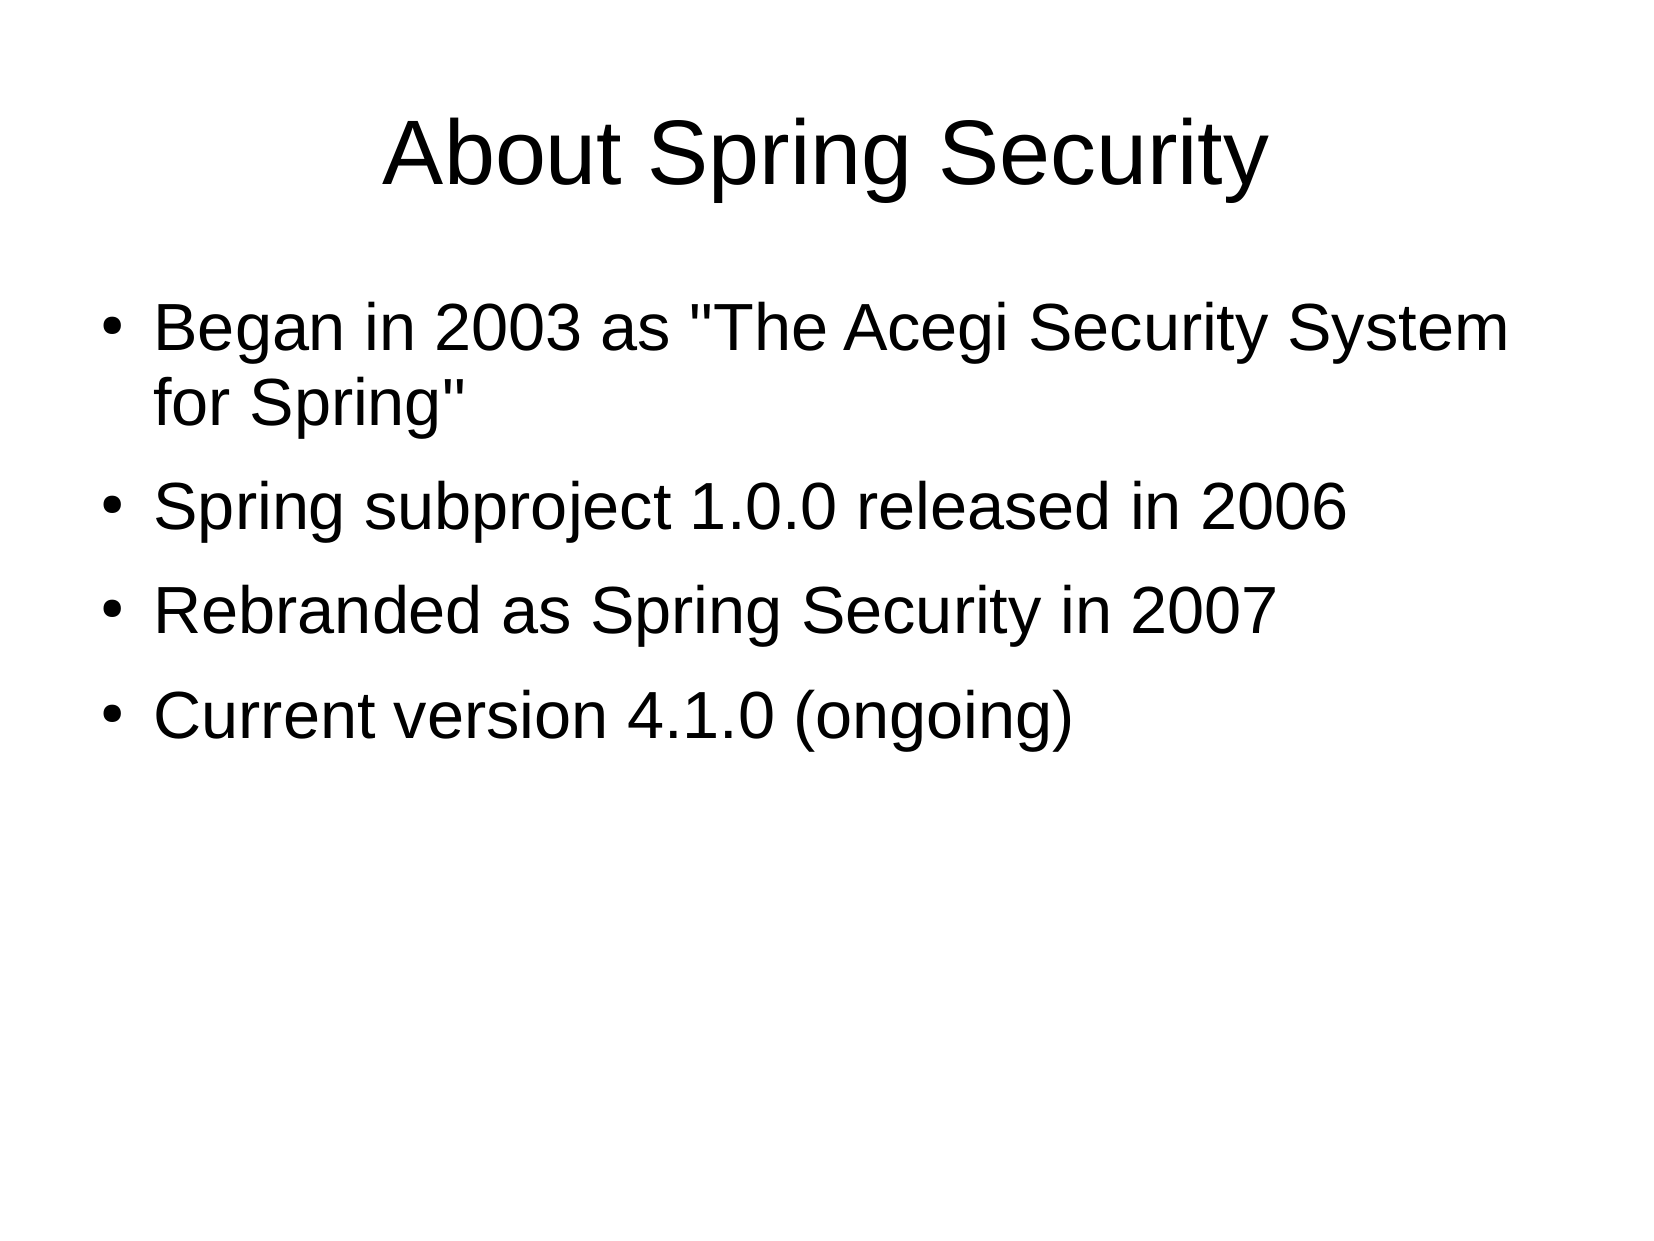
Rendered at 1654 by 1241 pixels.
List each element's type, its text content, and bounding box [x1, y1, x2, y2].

title About Spring Security [82, 49, 1571, 257]
list Began in 2003 as "The Acegi Security System for Spring" Spring subproject 1.0.0 released in 2006 Rebranded as Spring Security in 2007 Current version 4.1.0 (ongoing) [82, 290, 1571, 1109]
